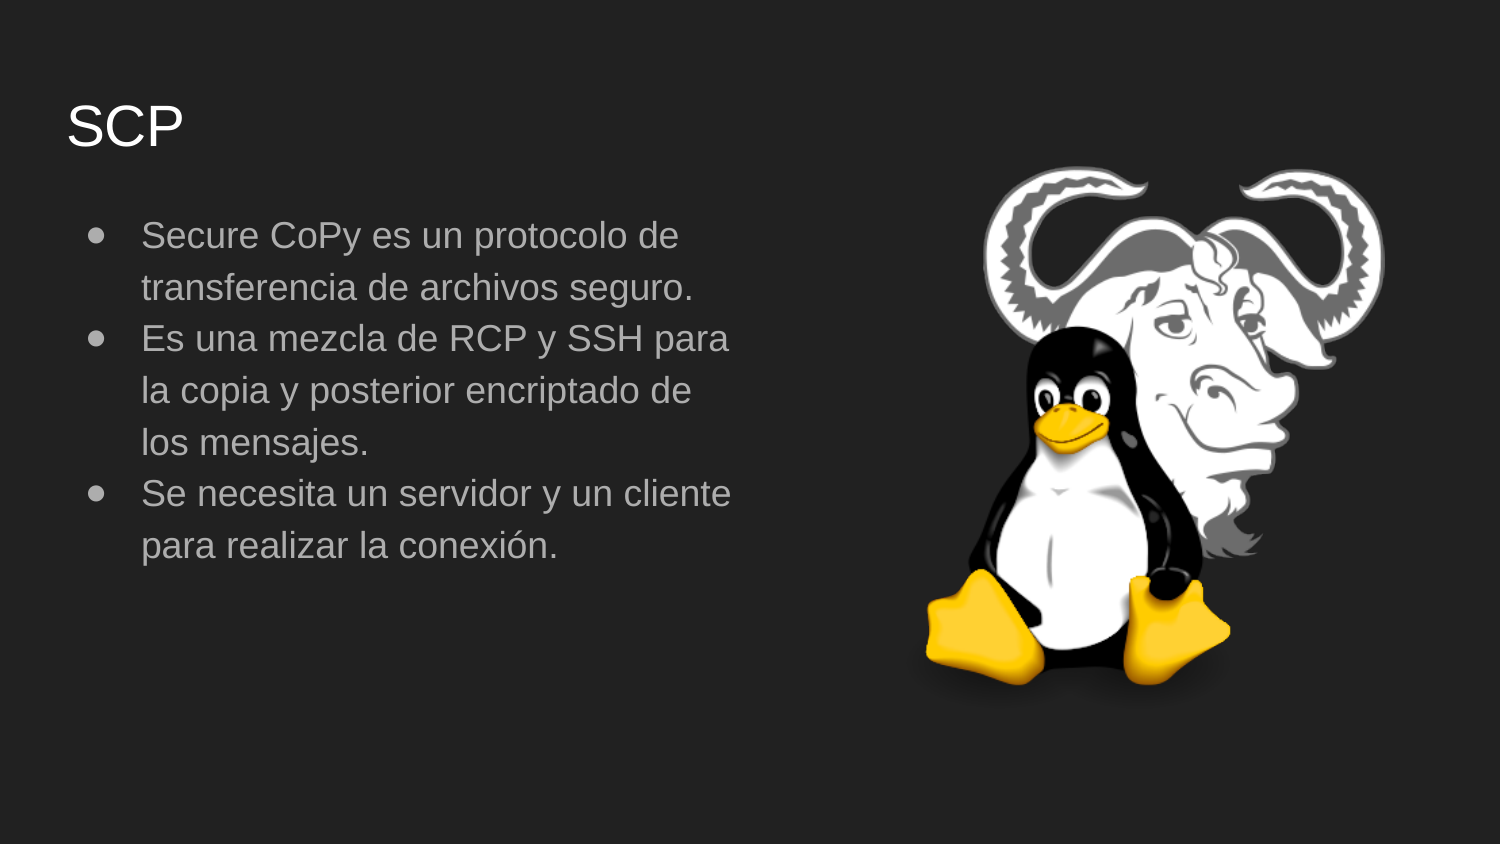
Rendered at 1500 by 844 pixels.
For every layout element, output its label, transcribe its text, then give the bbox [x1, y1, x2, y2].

picture [906, 166, 1385, 710]
list Secure CoPy es un protocolo de transferencia de archivos seguro. Es una mezcla de RCP y SSH para la copia y posterior encriptado de los mensajes. Se necesita un servidor y un cliente para realizar la conexión. [51, 189, 750, 750]
title SCP [51, 72, 1449, 167]
